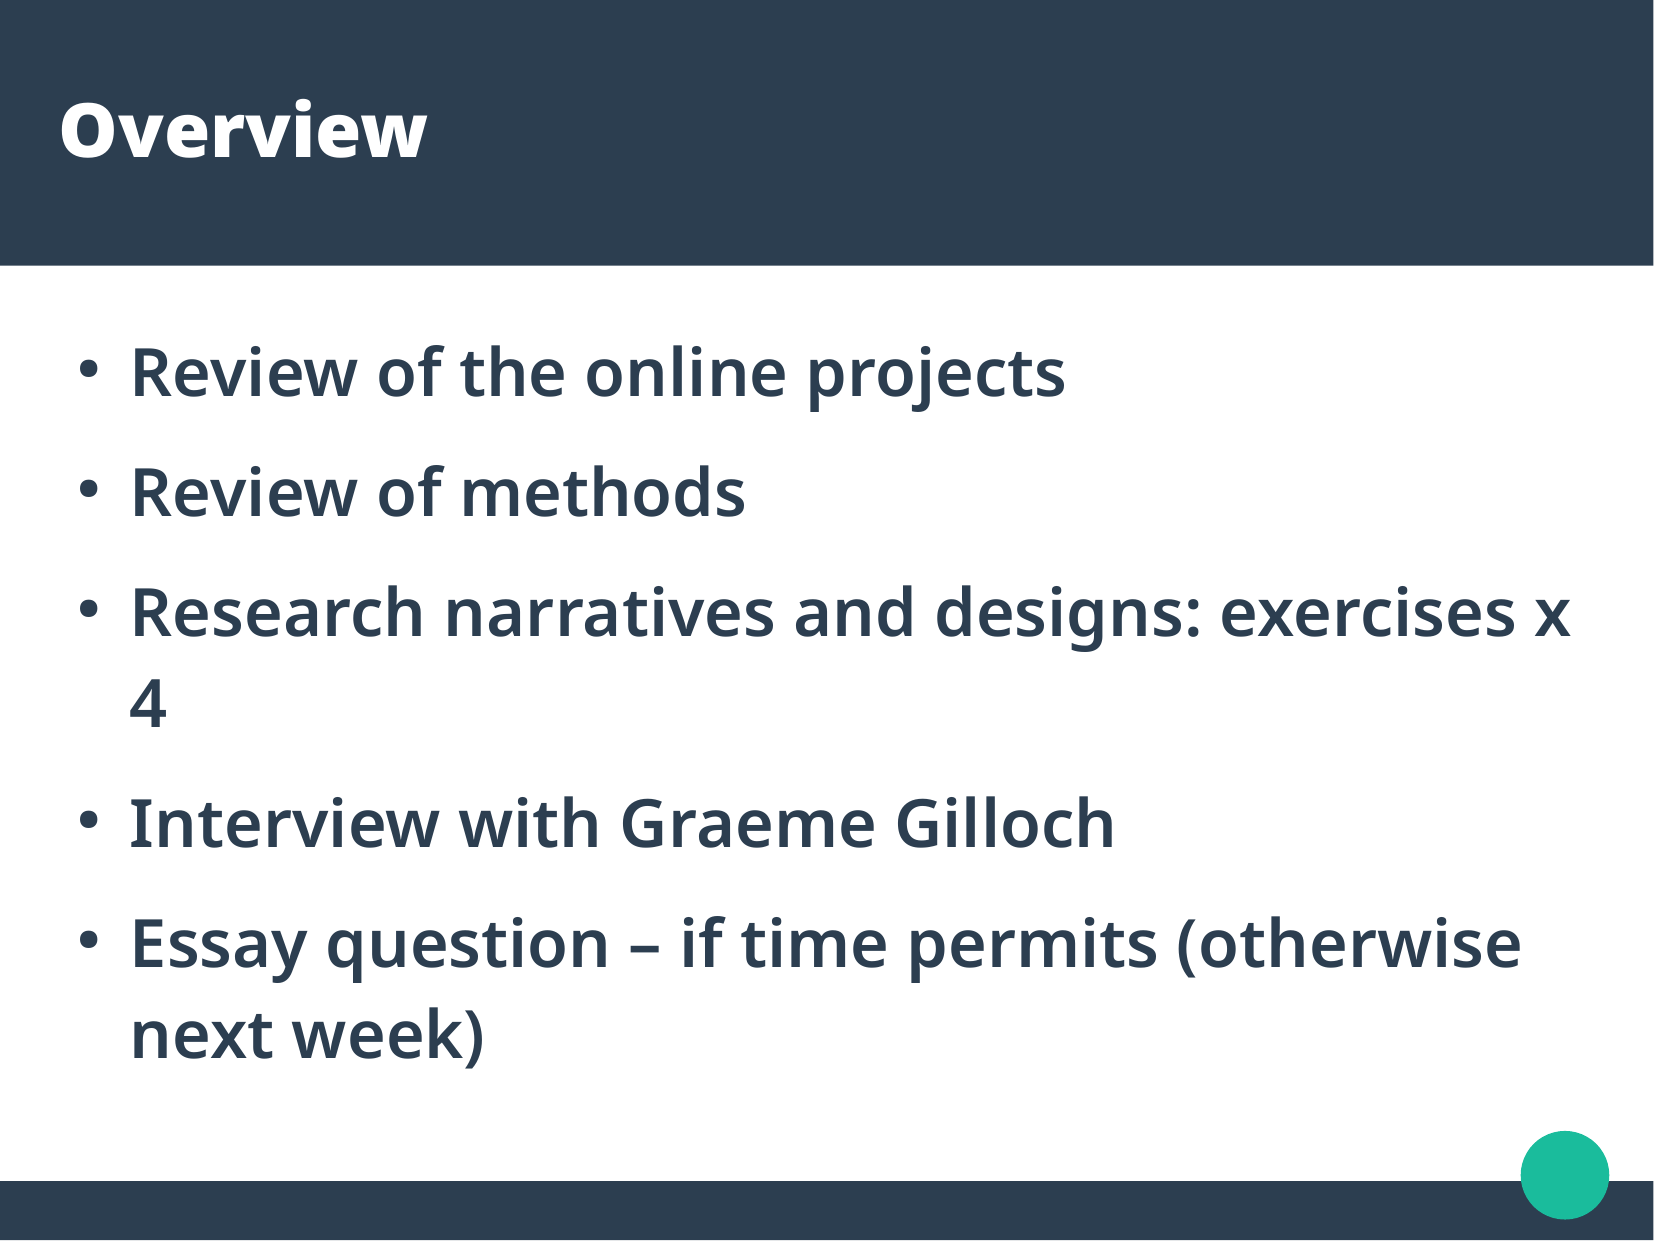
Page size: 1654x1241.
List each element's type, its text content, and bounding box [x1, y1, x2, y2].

title Overview [59, 49, 1595, 207]
list Review of the online projects Review of methods Research narratives and designs: exercises x 4 Interview with Graeme Gilloch Essay question – if time permits (otherwise next week) [59, 324, 1595, 1152]
